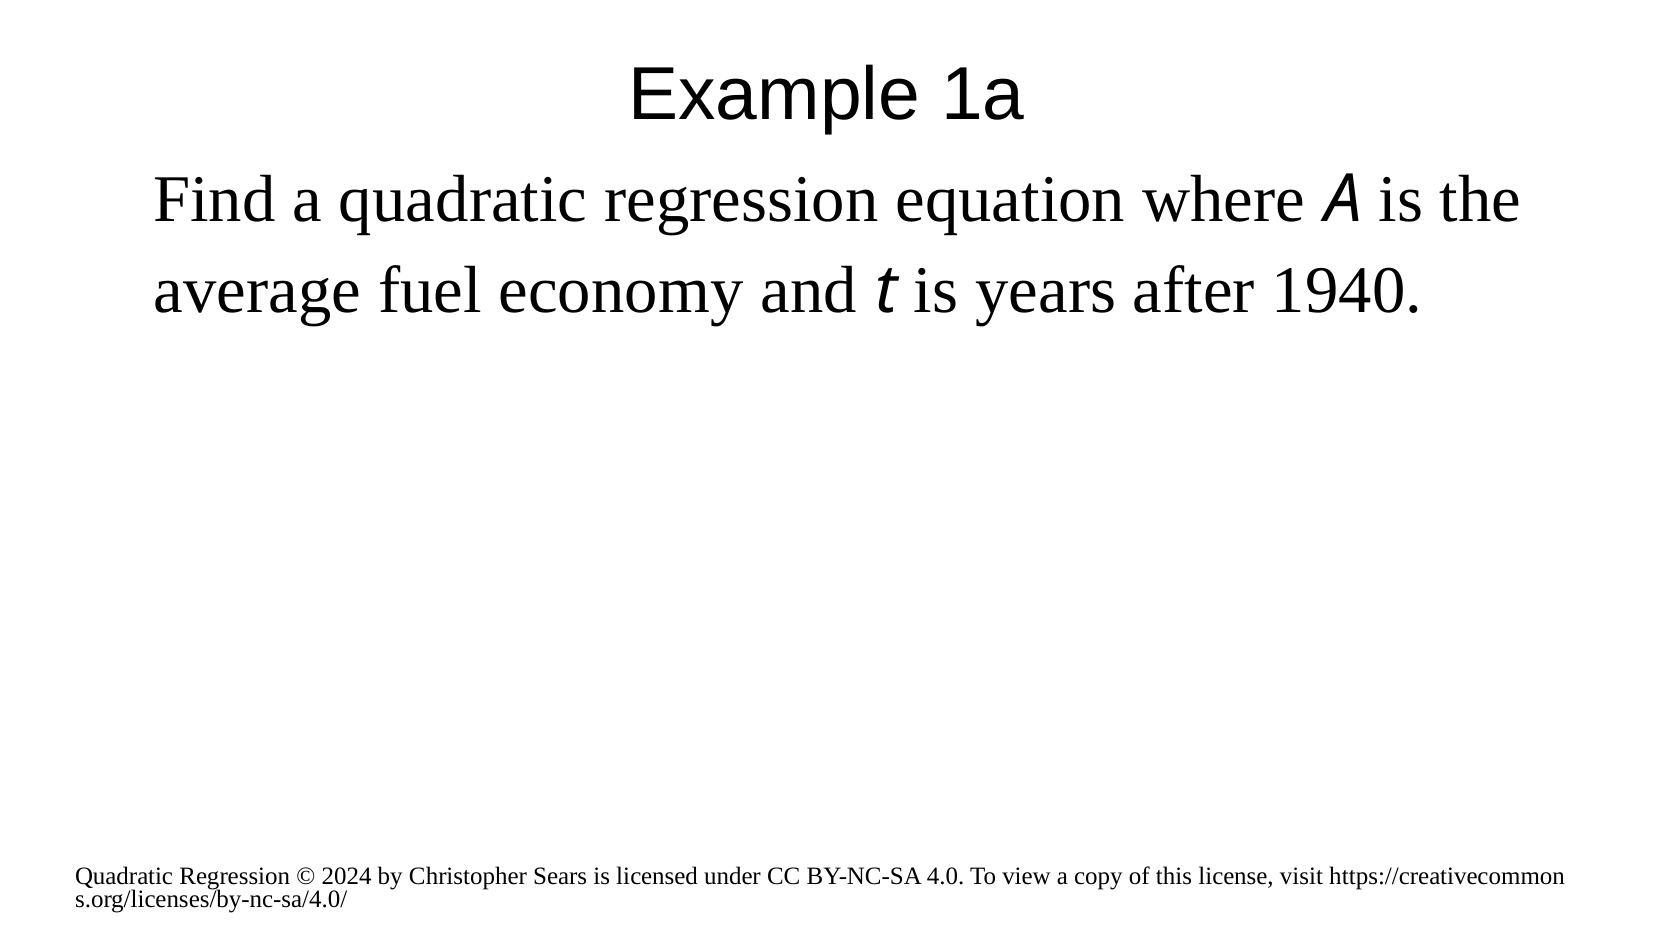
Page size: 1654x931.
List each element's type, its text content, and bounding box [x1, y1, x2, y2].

title Example 1a [82, 37, 1571, 150]
list Find a quadratic regression equation where A is the average fuel economy and t is years after 1940. [82, 150, 1571, 826]
